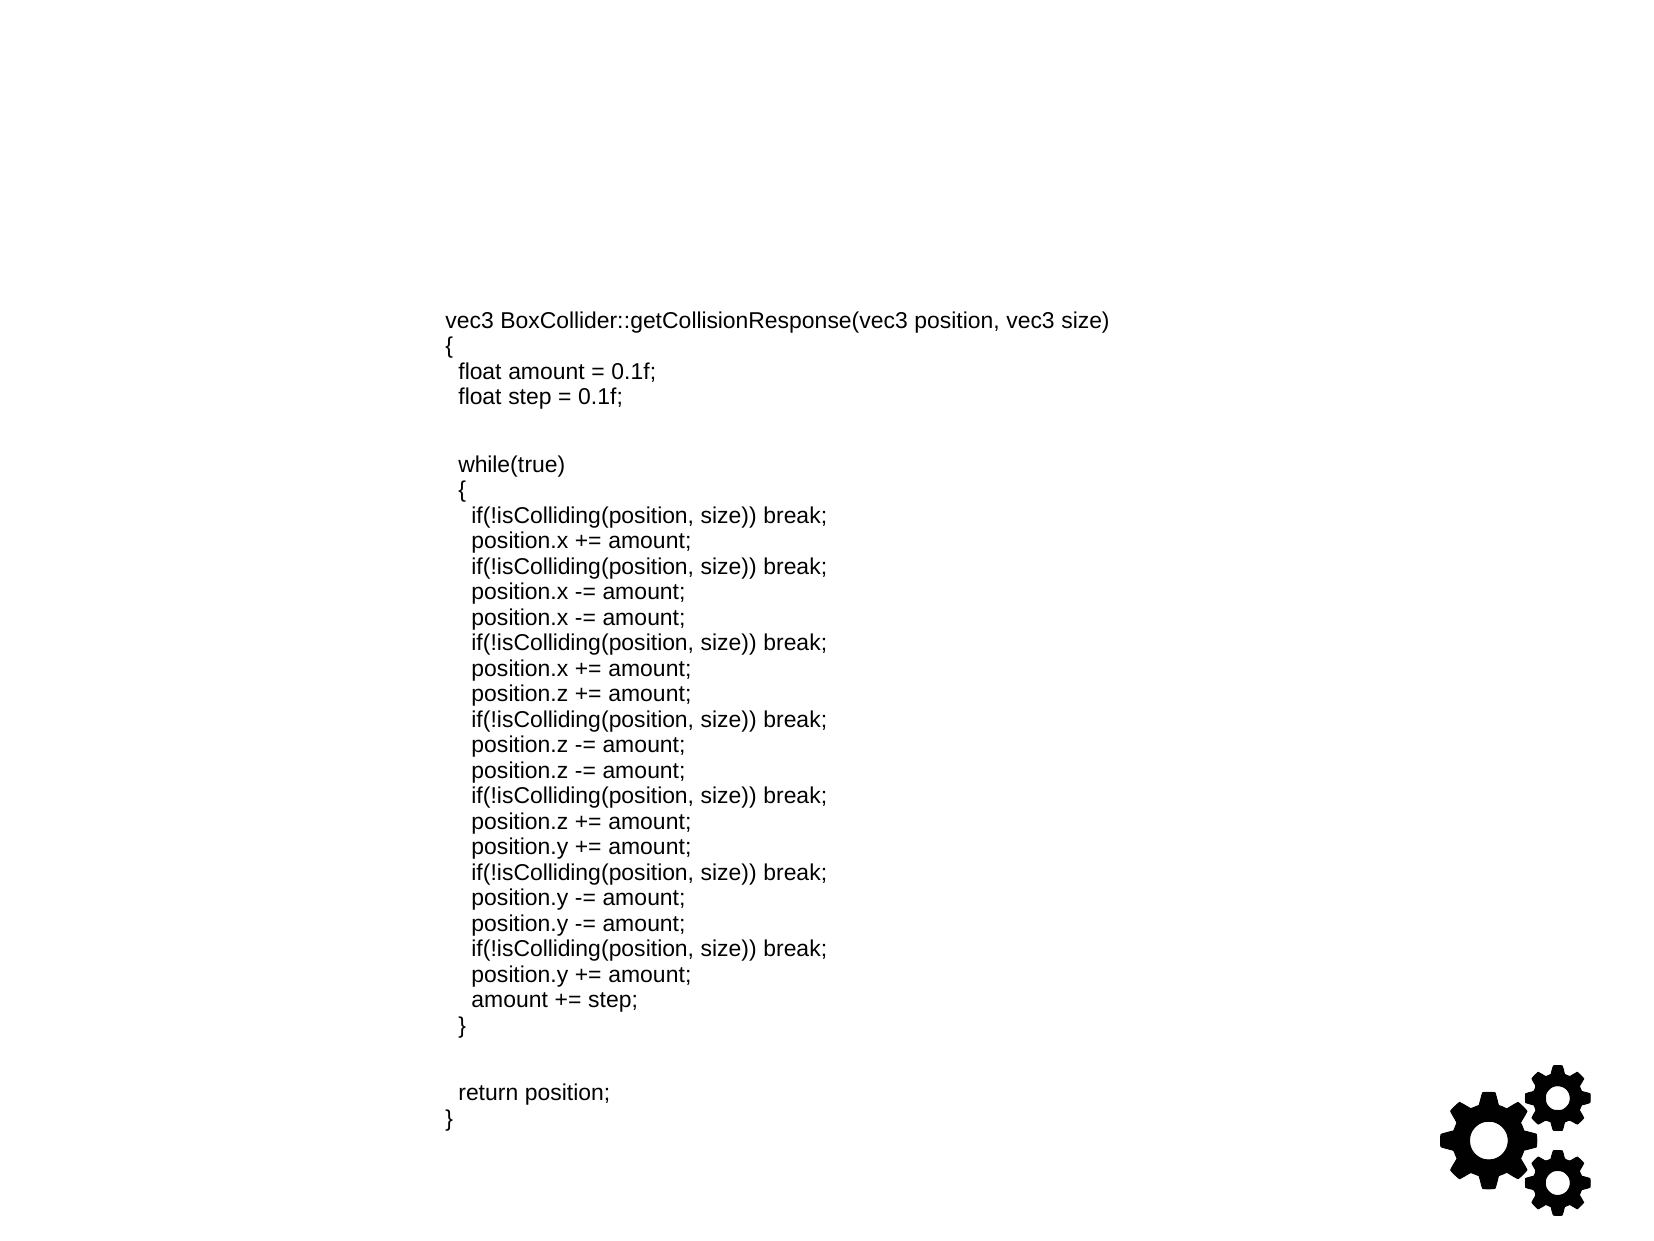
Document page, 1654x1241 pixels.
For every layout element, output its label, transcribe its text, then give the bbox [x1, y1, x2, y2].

text_box vec3 BoxCollider::getCollisionResponse(vec3 position, vec3 size) { float amount = 0.1f; float step = 0.1f; while(true) { if(!isColliding(position, size)) break; position.x += amount; if(!isColliding(position, size)) break; position.x -= amount; position.x -= amount; if(!isColliding(position, size)) break; position.x += amount; position.z += amount; if(!isColliding(position, size)) break; position.z -= amount; position.z -= amount; if(!isColliding(position, size)) break; position.z += amount; position.y += amount; if(!isColliding(position, size)) break; position.y -= amount; position.y -= amount; if(!isColliding(position, size)) break; position.y += amount; amount += step; } return position; } [430, 300, 1201, 1165]
picture [1440, 1065, 1591, 1216]
